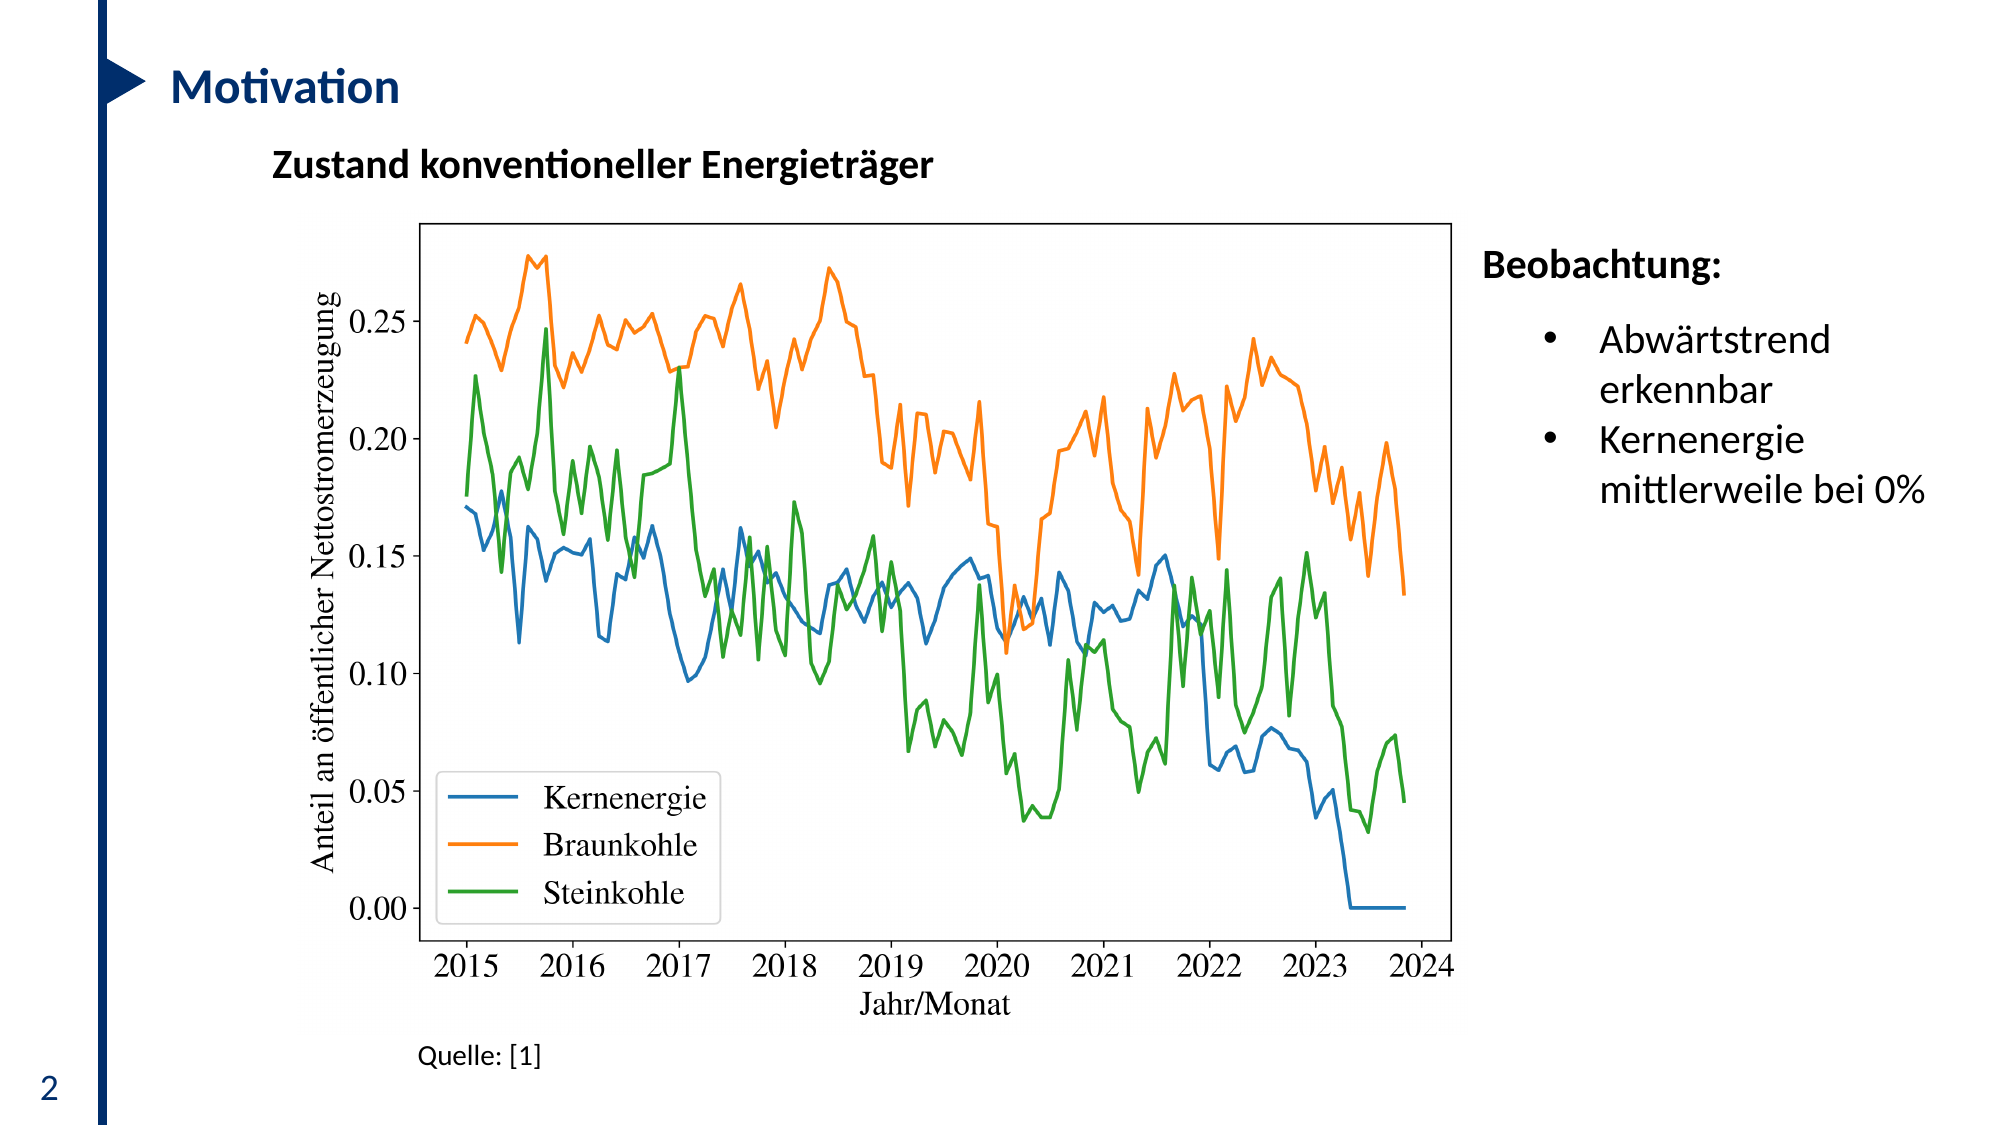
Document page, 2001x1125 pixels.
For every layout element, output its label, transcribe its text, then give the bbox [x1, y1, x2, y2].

text_box Zustand konventioneller Energieträger [257, 129, 1134, 195]
text_box Beobachtung: Abwärtstrend erkennbar Kernenergie mittlerweile bei 0% [1467, 229, 2000, 570]
text_box Quelle: [1] [402, 1028, 1393, 1079]
picture [297, 210, 1468, 1035]
text_box Motivation [155, 45, 492, 121]
text_box [106, 59, 144, 103]
text_box 2 [0, 1055, 99, 1116]
